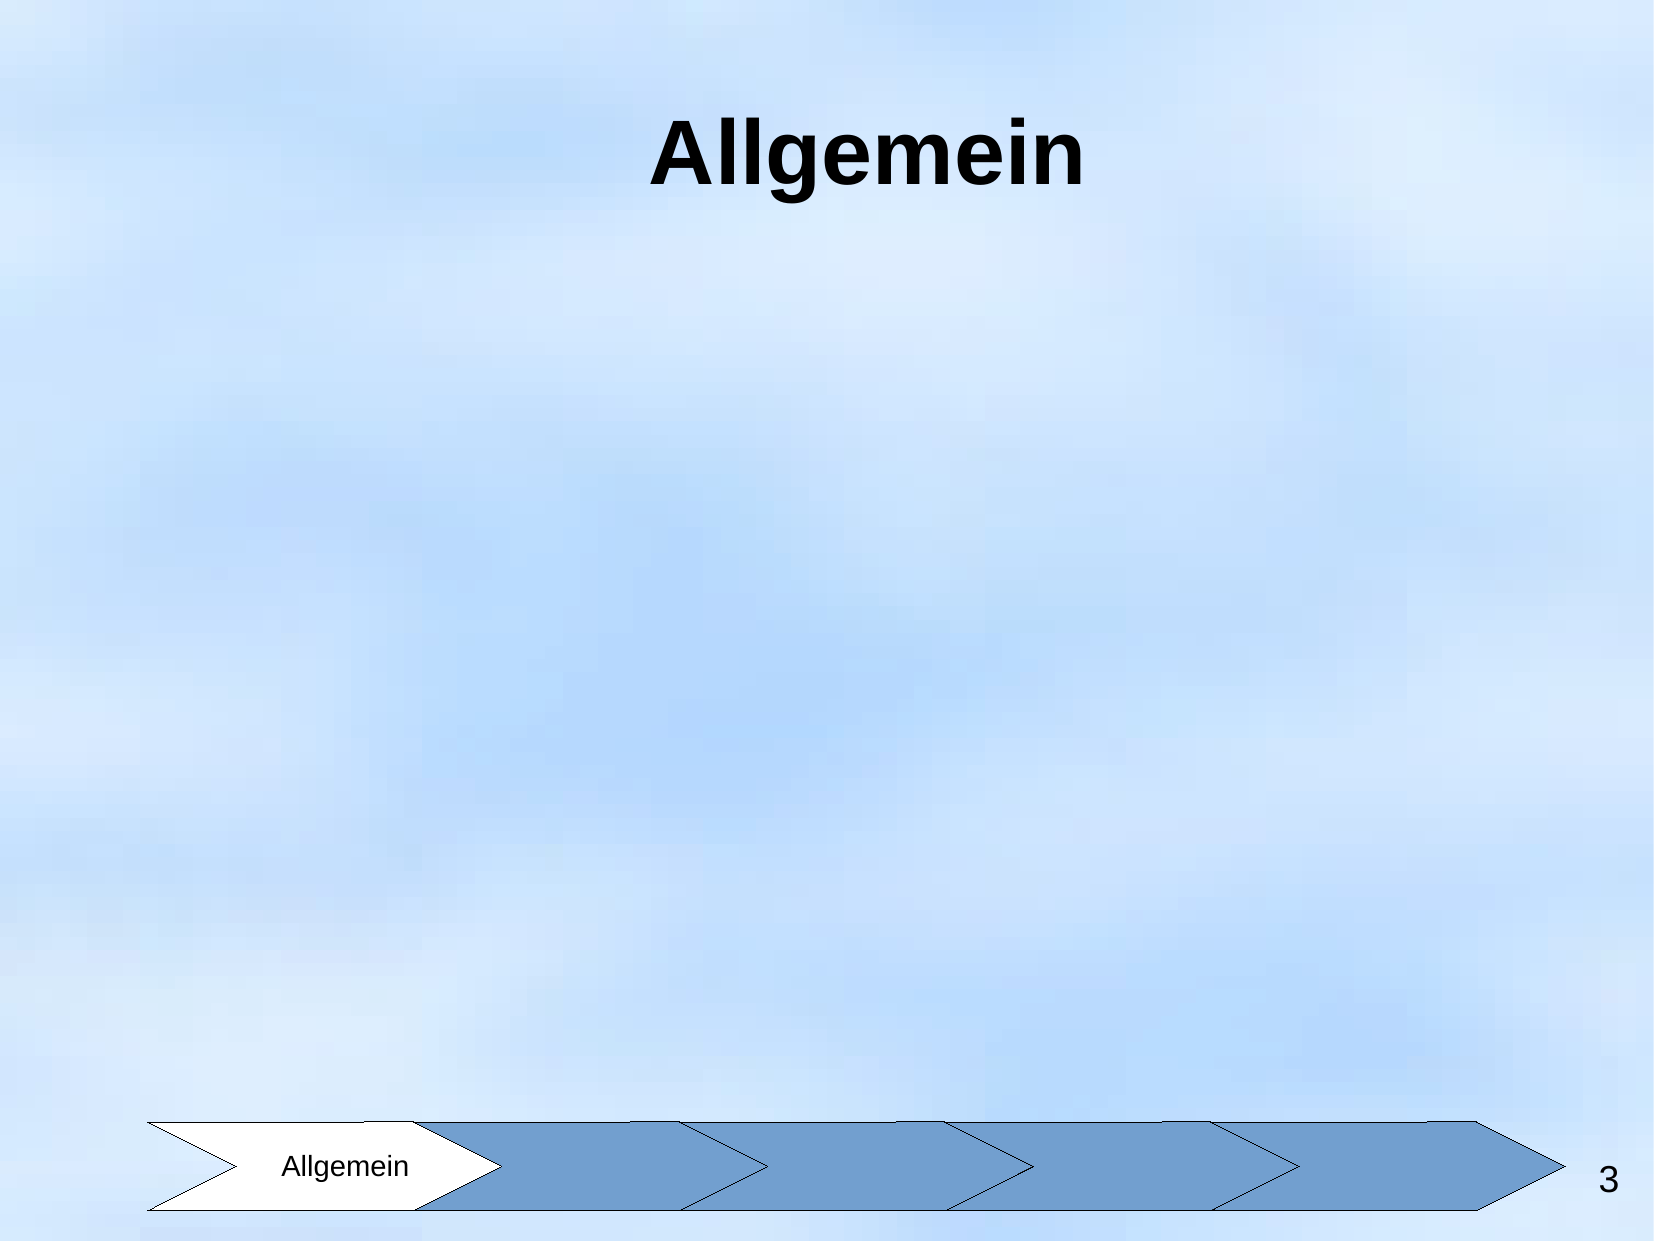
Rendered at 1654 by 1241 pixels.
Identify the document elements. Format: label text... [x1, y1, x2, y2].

picture [0, 0, 1654, 1241]
text_box Allgemein [147, 1121, 500, 1211]
title Allgemein [124, 49, 1613, 257]
text_box [413, 1121, 1566, 1211]
text_box <Foliennummer> [1584, 1151, 1654, 1209]
